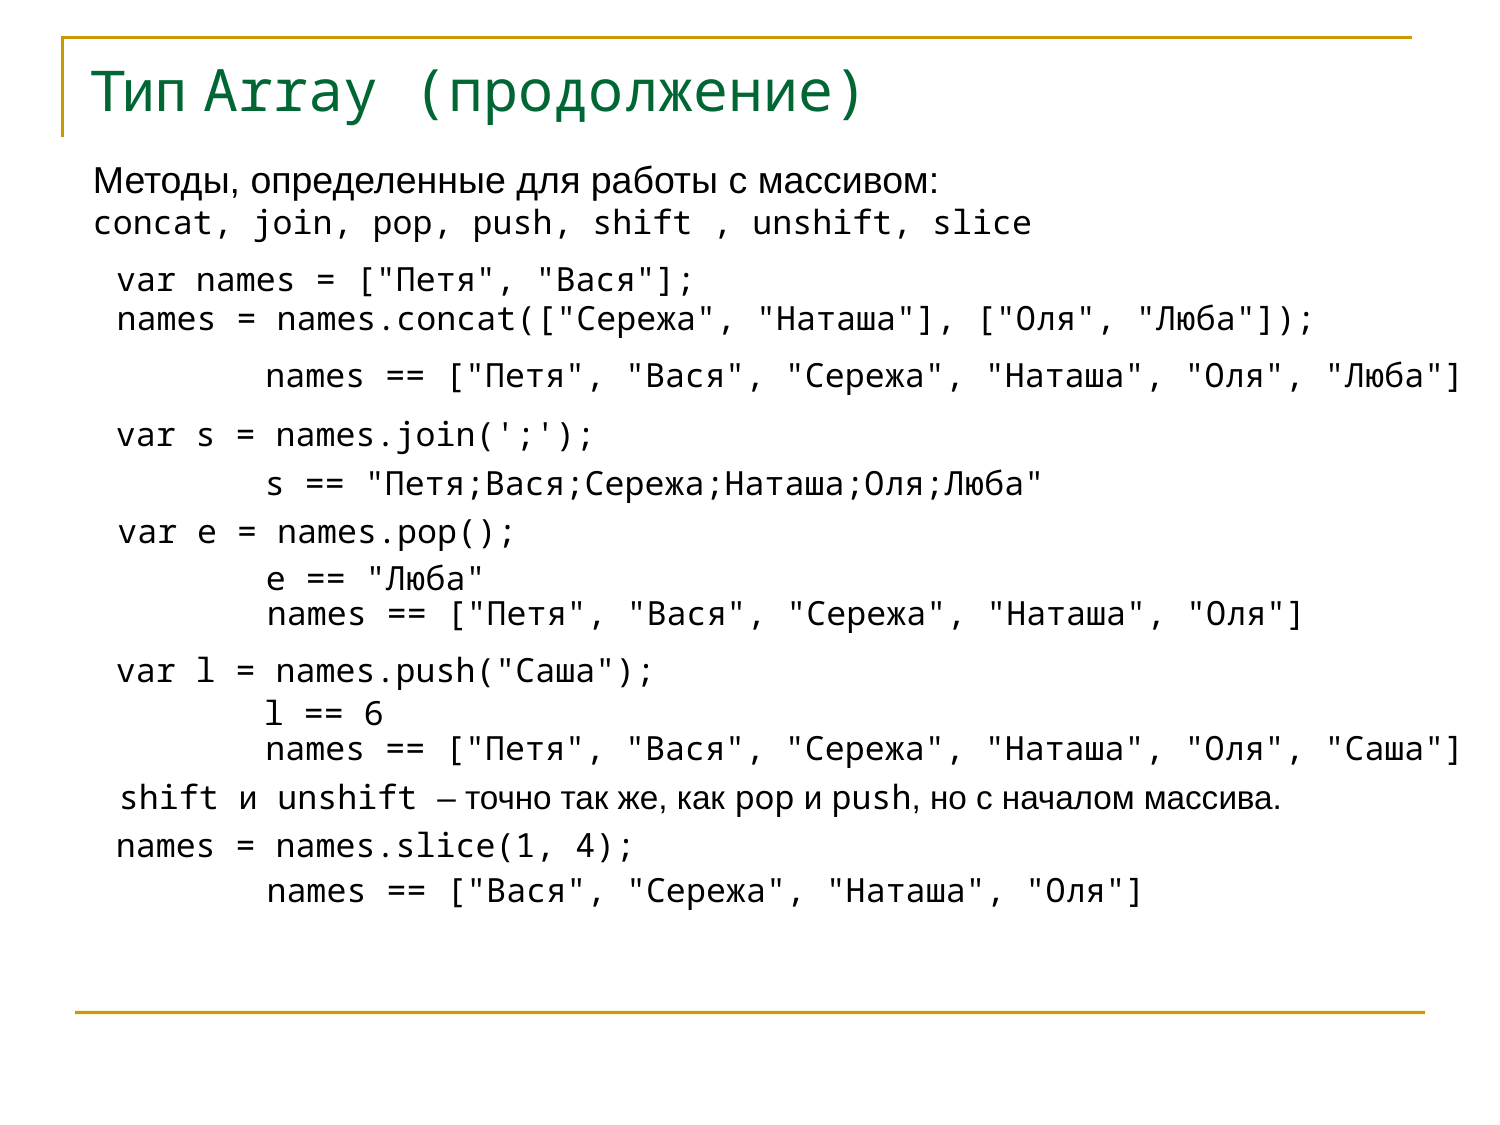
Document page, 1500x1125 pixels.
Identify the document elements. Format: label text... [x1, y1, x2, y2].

text_box var e = names.pop(); [102, 502, 533, 558]
text_box var names = ["Петя", "Вася"]; [101, 250, 711, 289]
text_box names == ["Петя", "Вася", "Сережа", "Наташа", "Оля", "Саша"] [250, 719, 1481, 775]
text_box shift и unshift – точно так же, как pop и push, но с началом массива. [104, 768, 1298, 824]
text_box Методы, определенные для работы с массивом: concat, join, pop, push, shift , unshift, slice [78, 148, 1048, 249]
text_box names = names.slice(1, 4); [101, 817, 651, 872]
text_box names = names.concat(["Сережа", "Наташа"], ["Оля", "Люба"]); [101, 289, 1332, 345]
text_box names == ["Петя", "Вася", "Сережа", "Наташа", "Оля"] [252, 585, 1322, 640]
text_box e == "Люба" [251, 549, 501, 605]
text_box var s = names.join(';'); [101, 405, 611, 461]
text_box l == 6 [249, 684, 399, 740]
text_box names == ["Петя", "Вася", "Сережа", "Наташа", "Оля", "Люба"] [250, 346, 1481, 402]
title Тип Array (продолжение) [75, 45, 1425, 138]
text_box names == ["Вася", "Сережа", "Наташа", "Оля"] [251, 861, 1162, 917]
text_box var l = names.push("Саша"); [101, 641, 671, 697]
text_box s == "Петя;Вася;Сережа;Наташа;Оля;Люба" [250, 455, 1060, 510]
